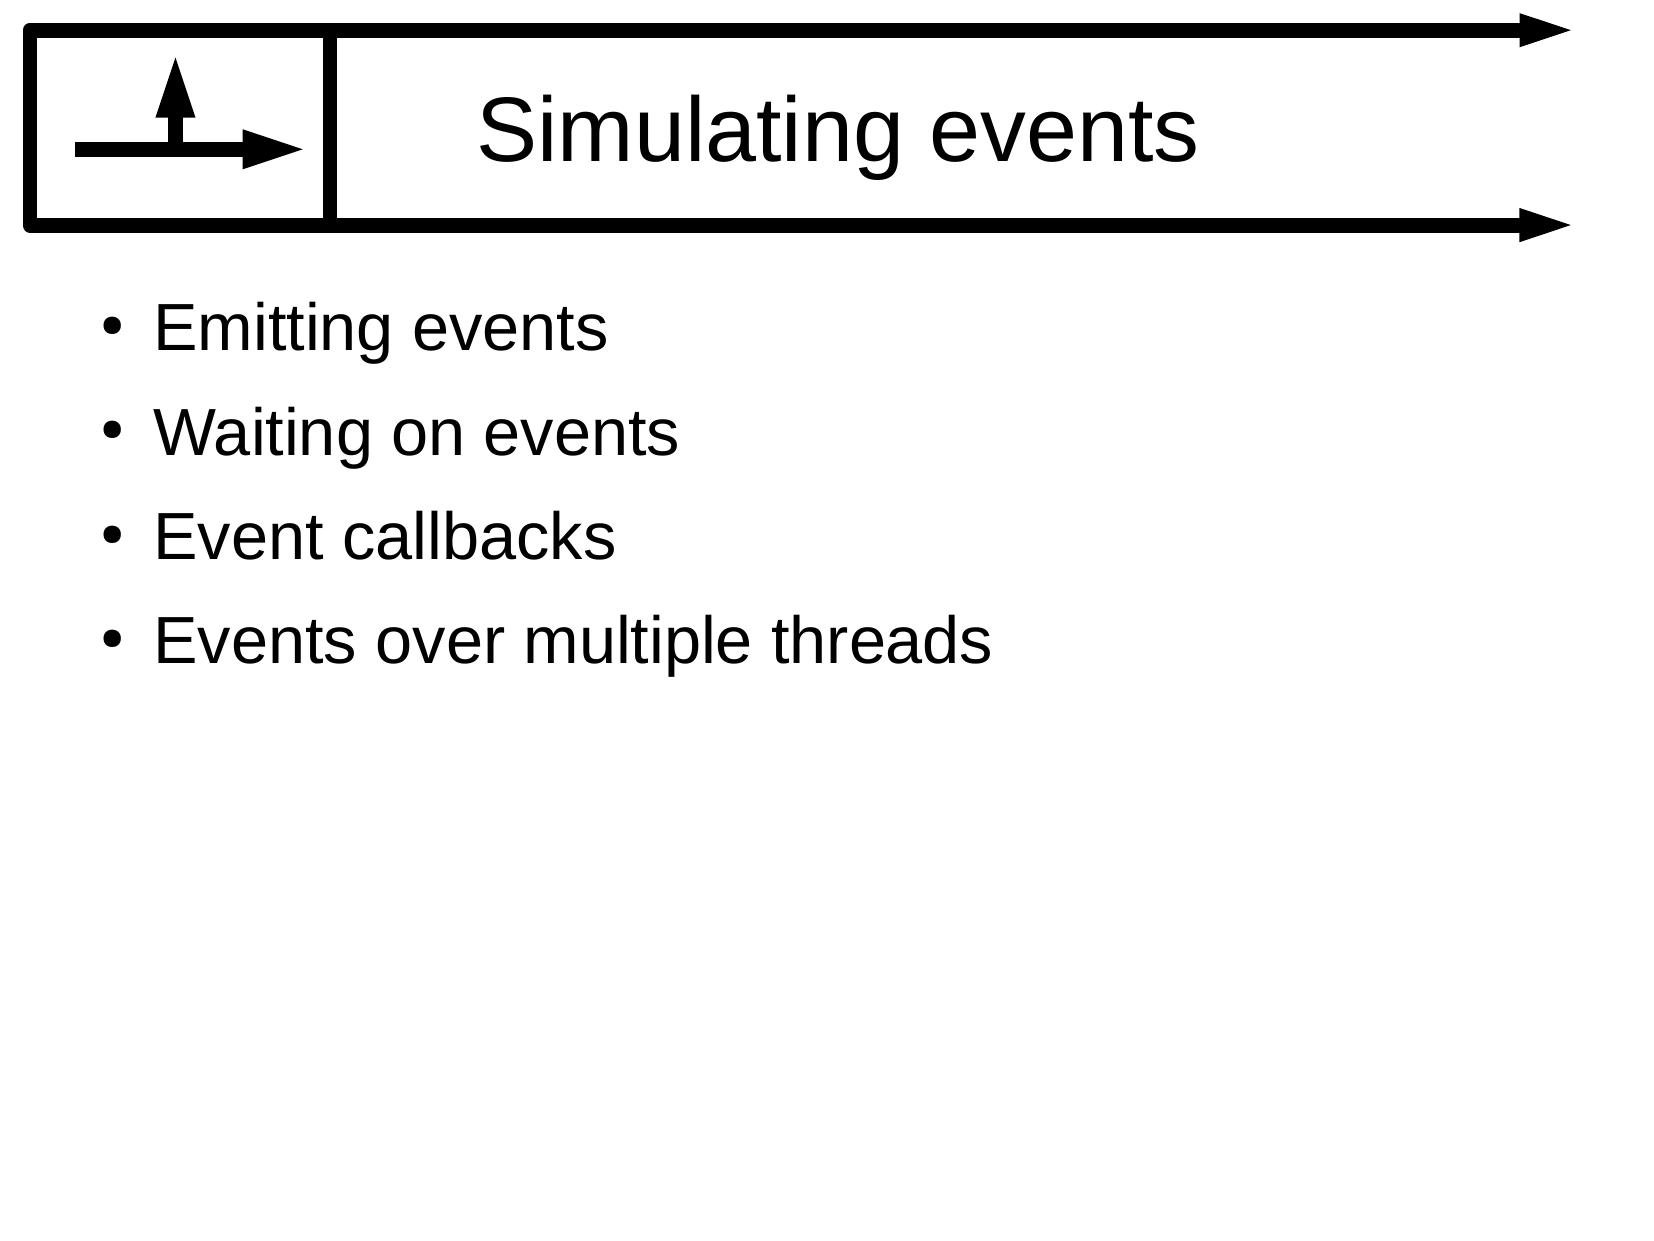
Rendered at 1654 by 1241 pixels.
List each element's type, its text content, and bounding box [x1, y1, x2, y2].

title Simulating events [337, 25, 1583, 233]
title Simulating events [94, 38, 323, 218]
list Emitting events Waiting on events Event callbacks Events over multiple threads [82, 290, 1538, 1010]
